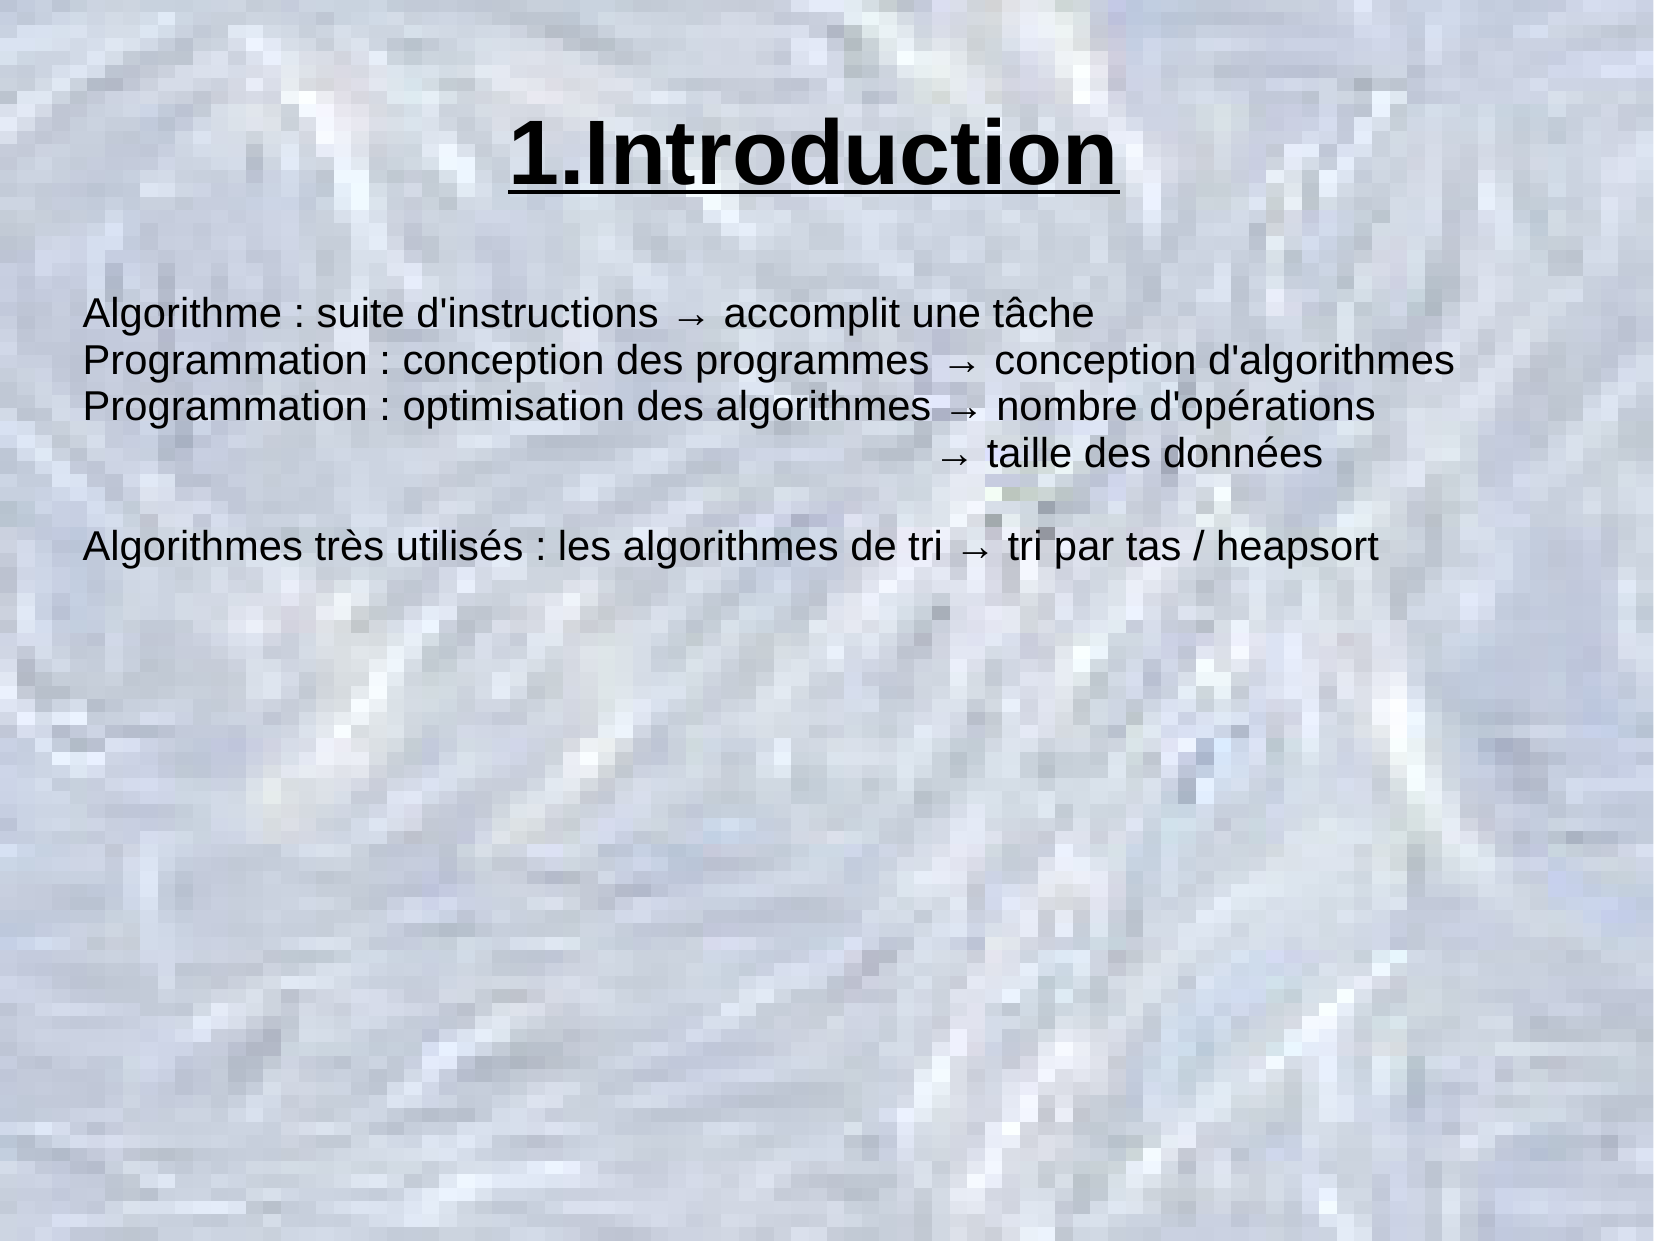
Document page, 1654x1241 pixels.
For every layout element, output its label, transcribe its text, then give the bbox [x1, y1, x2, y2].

title 1.Introduction [82, 49, 1571, 257]
picture [0, 0, 1654, 1241]
subtitle Algorithme : suite d'instructions → accomplit une tâche Programmation : conception des programmes → conception d'algorithmes Programmation : optimisation des algorithmes → nombre d'opérations → taille des données Algorithmes très utilisés : les algorithmes de tri → tri par tas / heapsort [82, 290, 1571, 1010]
